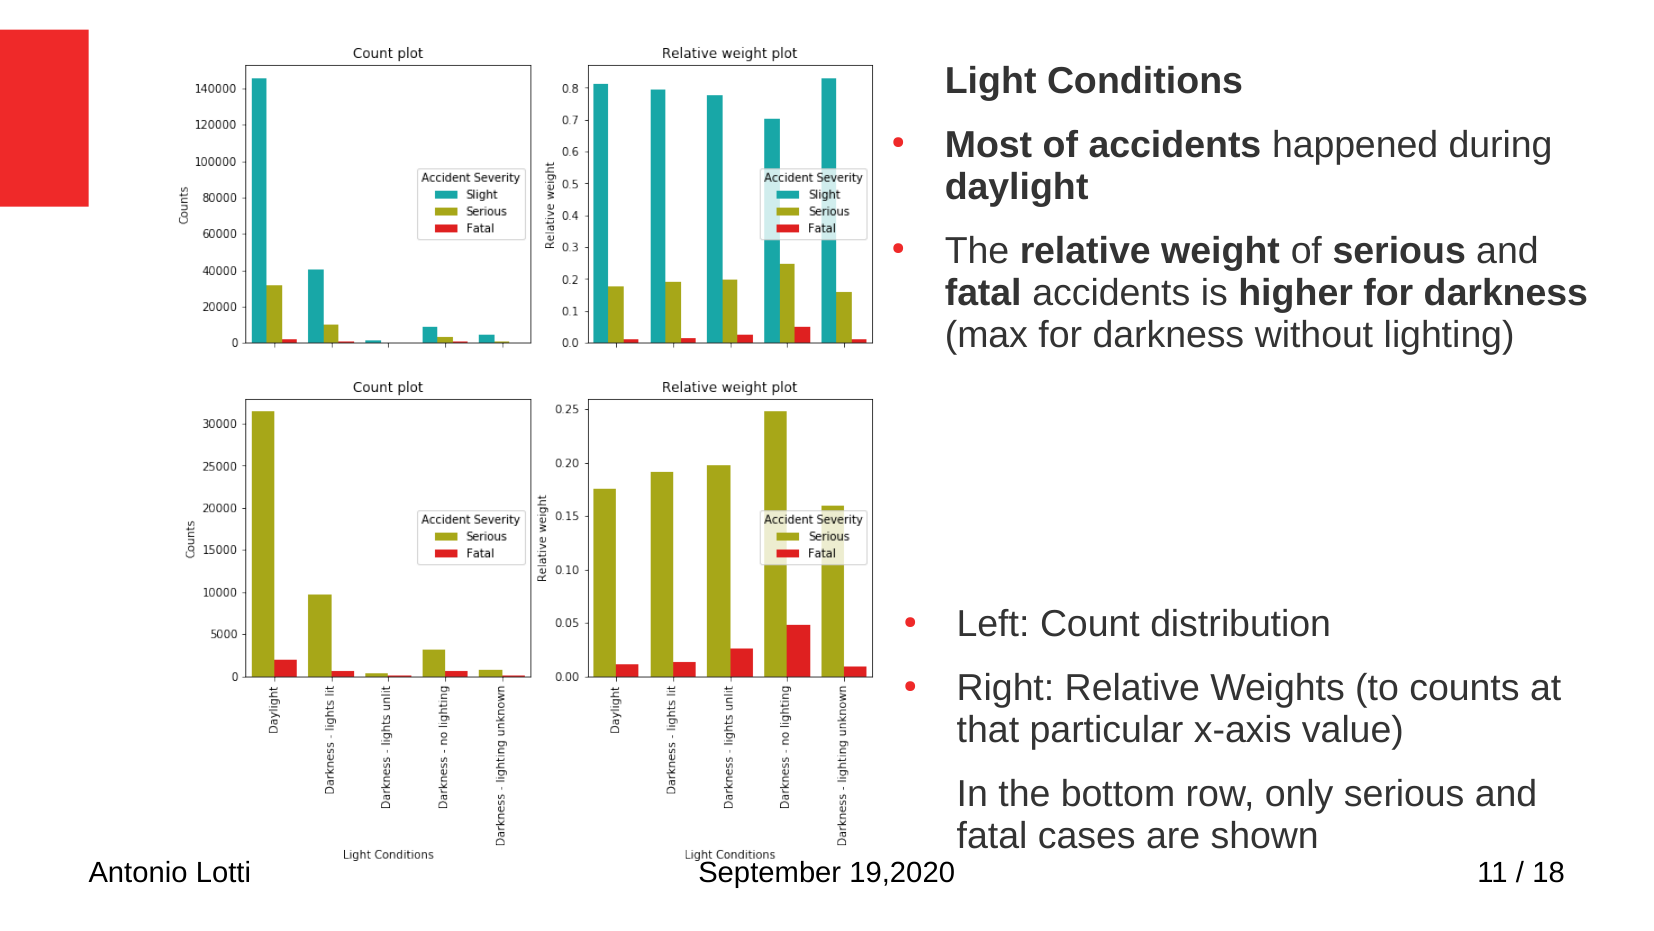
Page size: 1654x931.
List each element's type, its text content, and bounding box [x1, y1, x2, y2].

list Light Conditions Most of accidents happened during daylight The relative weight of serious and fatal accidents is higher for darkness (max for darkness without lighting) [880, 59, 1613, 186]
picture [171, 39, 880, 869]
list Left: Count distribution Right: Relative Weights (to counts at that particular x-axis value) In the bottom row, only serious and fatal cases are shown [885, 602, 1595, 788]
